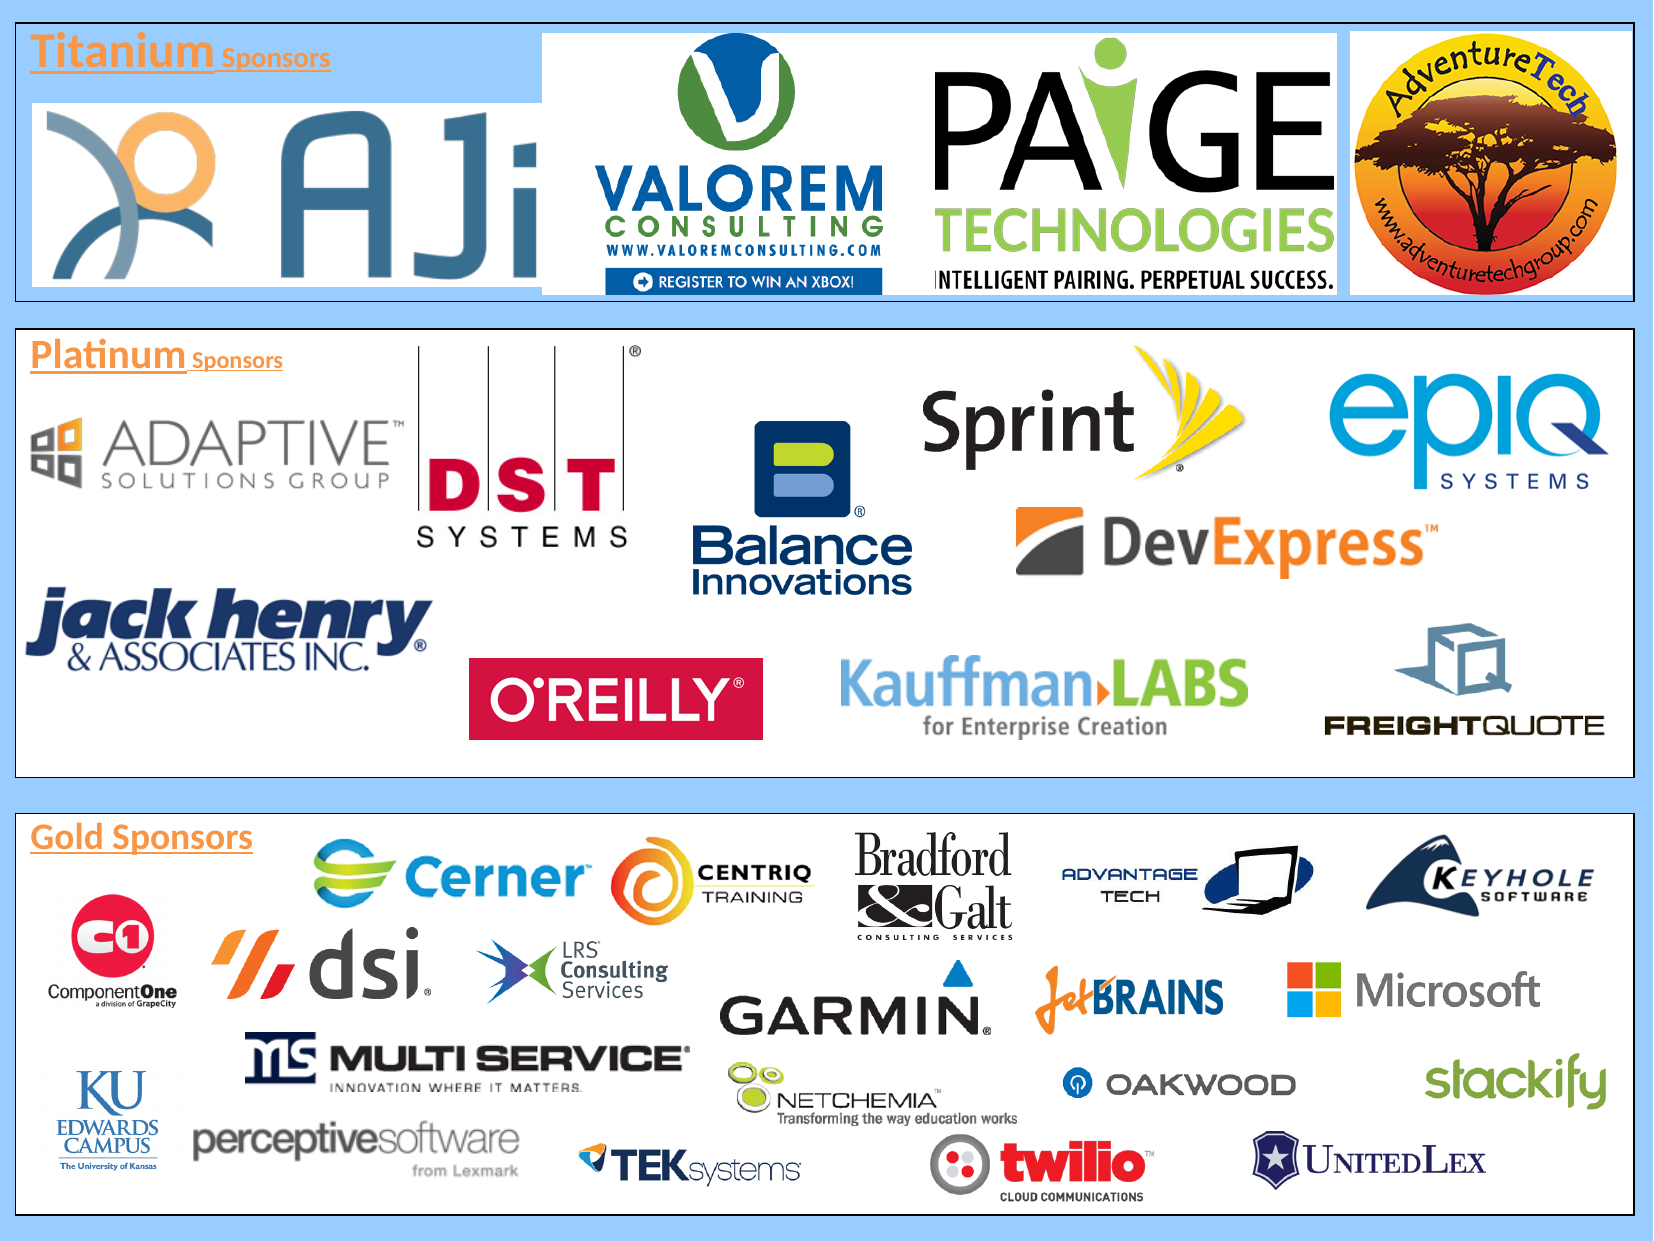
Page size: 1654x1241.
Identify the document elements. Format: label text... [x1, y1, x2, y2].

picture [1041, 832, 1326, 926]
picture [923, 1128, 1162, 1209]
picture [308, 834, 596, 913]
picture [23, 581, 437, 680]
picture [48, 894, 177, 1008]
picture [923, 342, 1248, 484]
picture [603, 834, 824, 928]
picture [1319, 616, 1611, 740]
picture [1350, 31, 1632, 295]
picture [34, 1054, 187, 1177]
picture [841, 655, 1248, 740]
picture [245, 1032, 690, 1092]
picture [1016, 507, 1438, 579]
picture [728, 1062, 1017, 1126]
picture [855, 832, 1012, 940]
picture [1285, 960, 1542, 1019]
picture [211, 927, 431, 999]
table_header Titanium Sponsors [16, 24, 1633, 301]
picture [720, 960, 991, 1035]
picture [32, 33, 1337, 295]
picture [1035, 1047, 1323, 1120]
picture [23, 415, 409, 491]
table_header Gold Sponsors [16, 814, 1633, 1214]
picture [1319, 365, 1619, 498]
picture [475, 939, 668, 1005]
picture [693, 421, 912, 595]
picture [1247, 1131, 1486, 1190]
picture [1366, 834, 1595, 917]
picture [192, 1119, 521, 1179]
picture [1413, 1047, 1617, 1116]
picture [469, 658, 763, 740]
picture [417, 345, 642, 548]
picture [1035, 963, 1223, 1035]
table_header Platinum Sponsors [16, 330, 1633, 777]
picture [567, 1131, 812, 1198]
